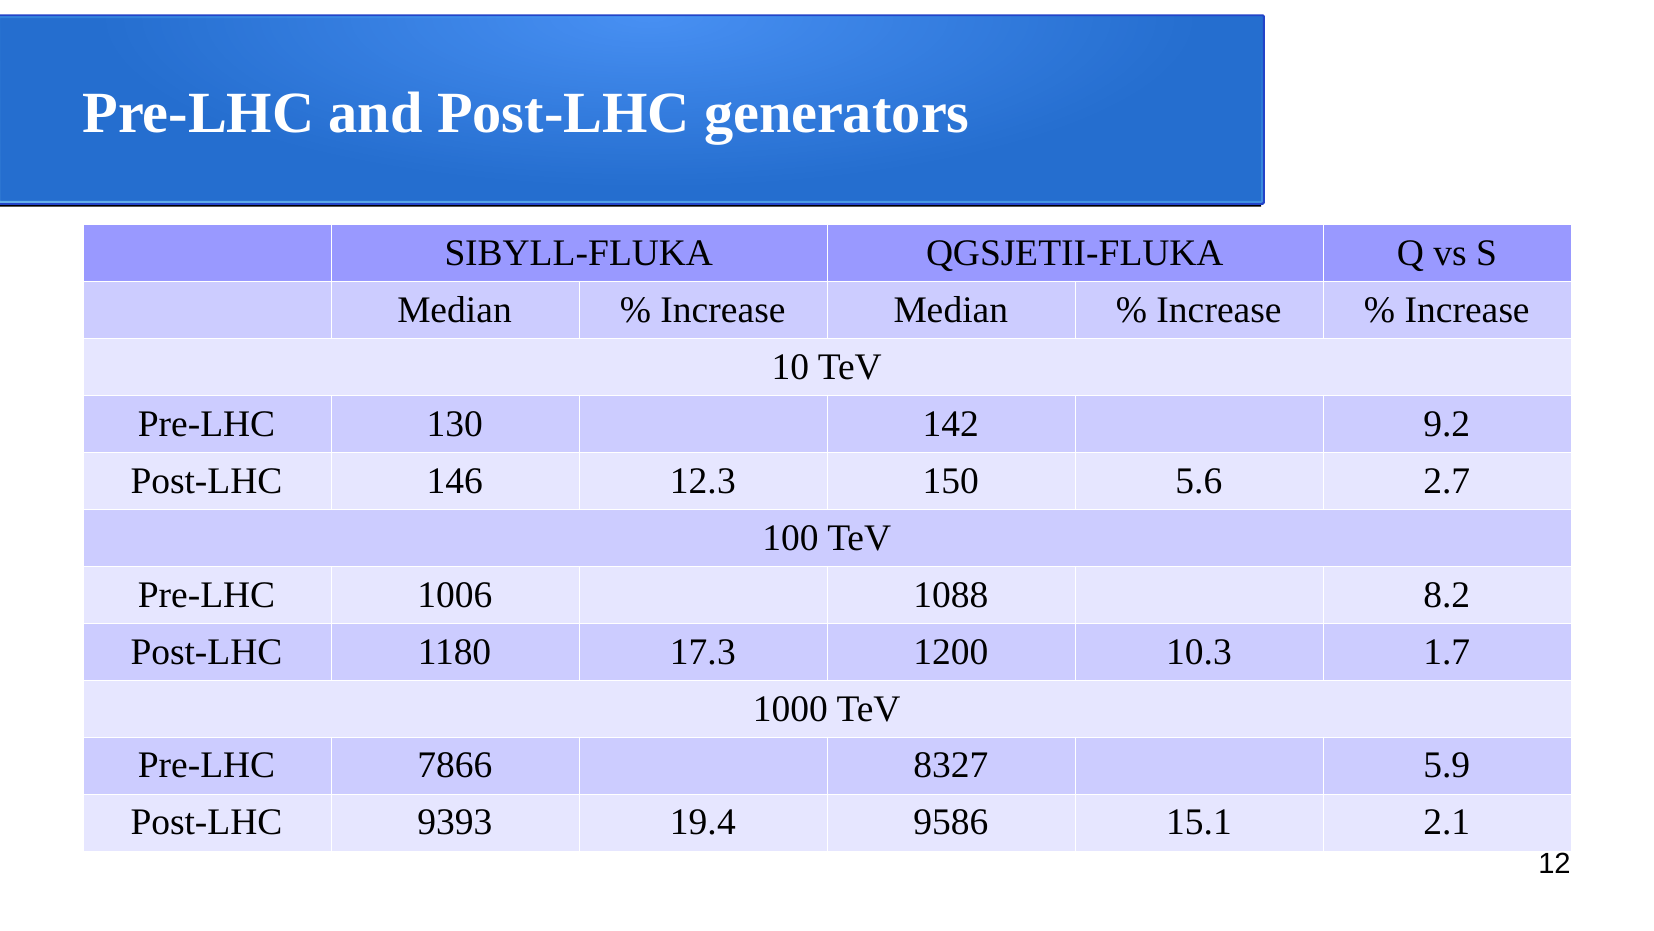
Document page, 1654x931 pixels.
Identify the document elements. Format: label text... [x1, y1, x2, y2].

title Pre-LHC and Post-LHC generators [82, 29, 1235, 195]
table_cell 9586 [828, 795, 1075, 851]
table_cell 5.6 [1076, 453, 1323, 509]
table_cell 146 [332, 453, 579, 509]
table_cell Pre-LHC [84, 396, 331, 452]
table_cell 12.3 [580, 453, 827, 509]
table_header QGSJETII-FLUKA [828, 225, 1323, 281]
table_header [84, 225, 331, 281]
table_cell % Increase [1324, 282, 1571, 338]
table_cell 1180 [332, 624, 579, 680]
table_cell 130 [332, 396, 579, 452]
table_cell 17.3 [580, 624, 827, 680]
table_header Q vs S [1324, 225, 1571, 281]
table_cell % Increase [580, 282, 827, 338]
table_cell Post-LHC [84, 624, 331, 680]
table_cell 8327 [828, 738, 1075, 794]
table_cell 1088 [828, 567, 1075, 623]
table_cell 1200 [828, 624, 1075, 680]
table_cell 7866 [332, 738, 579, 794]
table_cell 10 TeV [84, 339, 1571, 395]
table_cell [1076, 738, 1323, 794]
table_cell 10.3 [1076, 624, 1323, 680]
table_cell 1000 TeV [84, 681, 1571, 737]
table_cell [580, 567, 827, 623]
table_cell 8.2 [1324, 567, 1571, 623]
table_cell Median [332, 282, 579, 338]
table_cell [84, 282, 331, 338]
table_cell 15.1 [1076, 795, 1323, 851]
table_cell 5.9 [1324, 738, 1571, 794]
table_cell 142 [828, 396, 1075, 452]
table_cell 19.4 [580, 795, 827, 851]
table_cell 9.2 [1324, 396, 1571, 452]
table_cell 9393 [332, 795, 579, 851]
table_cell 2.1 [1324, 795, 1571, 851]
table_header SIBYLL-FLUKA [332, 225, 827, 281]
table_cell 100 TeV [84, 510, 1571, 566]
table_cell [1076, 567, 1323, 623]
table_cell Post-LHC [84, 795, 331, 851]
table_cell Pre-LHC [84, 738, 331, 794]
table_cell Post-LHC [84, 453, 331, 509]
table_cell 150 [828, 453, 1075, 509]
table_cell 2.7 [1324, 453, 1571, 509]
table_cell [580, 396, 827, 452]
table_cell [1076, 396, 1323, 452]
table_cell % Increase [1076, 282, 1323, 338]
table_cell Pre-LHC [84, 567, 331, 623]
table_cell 1.7 [1324, 624, 1571, 680]
table_cell 1006 [332, 567, 579, 623]
table_cell Median [828, 282, 1075, 338]
table_cell [580, 738, 827, 794]
